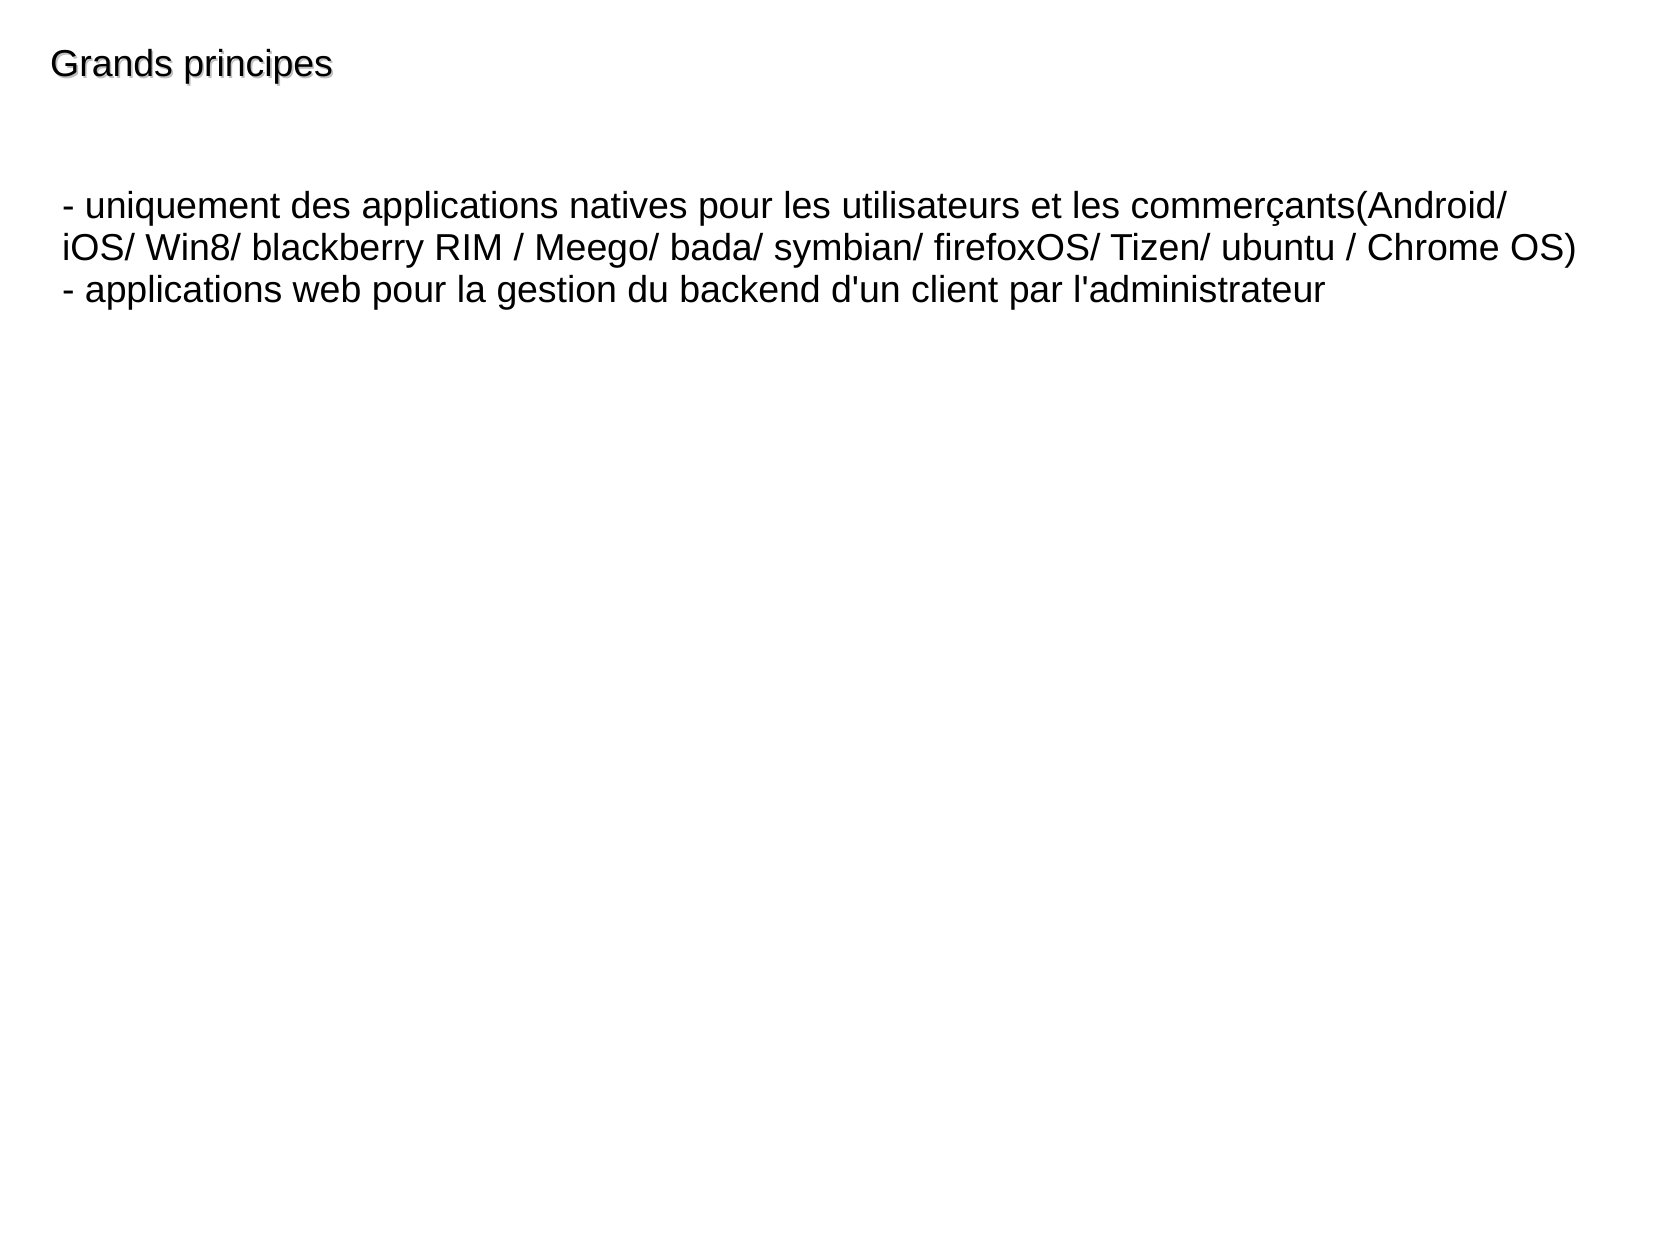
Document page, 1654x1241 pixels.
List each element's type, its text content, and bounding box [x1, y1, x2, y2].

text_box Grands principes [35, 35, 349, 93]
text_box - uniquement des applications natives pour les utilisateurs et les commerçants(Android/ iOS/ Win8/ blackberry RIM / Meego/ bada/ symbian/ firefoxOS/ Tizen/ ubuntu / Chrome OS) - applications web pour la gestion du backend d'un client par l'administrateur [47, 177, 1595, 360]
